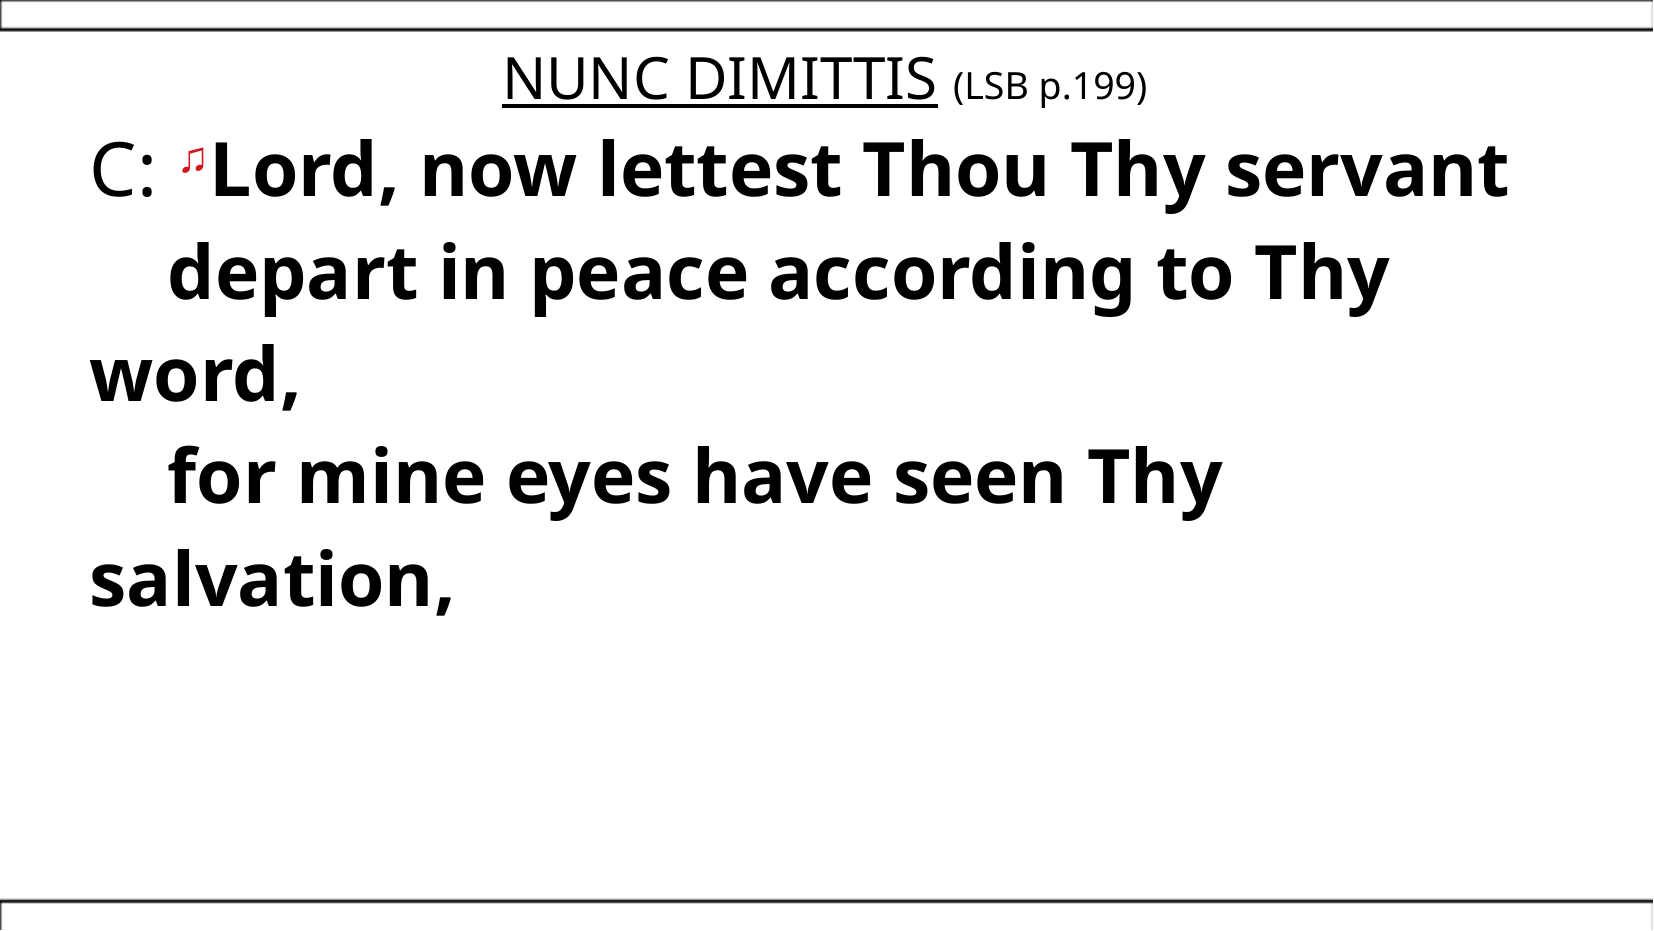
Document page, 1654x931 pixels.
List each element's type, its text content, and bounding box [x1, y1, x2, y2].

picture [0, 0, 1653, 930]
text_box NUNC DIMITTIS (LSB p.199) C: ♫Lord, now lettest Thou Thy servant depart in peace according to Thy word, for mine eyes have seen Thy salvation, [75, 30, 1576, 422]
